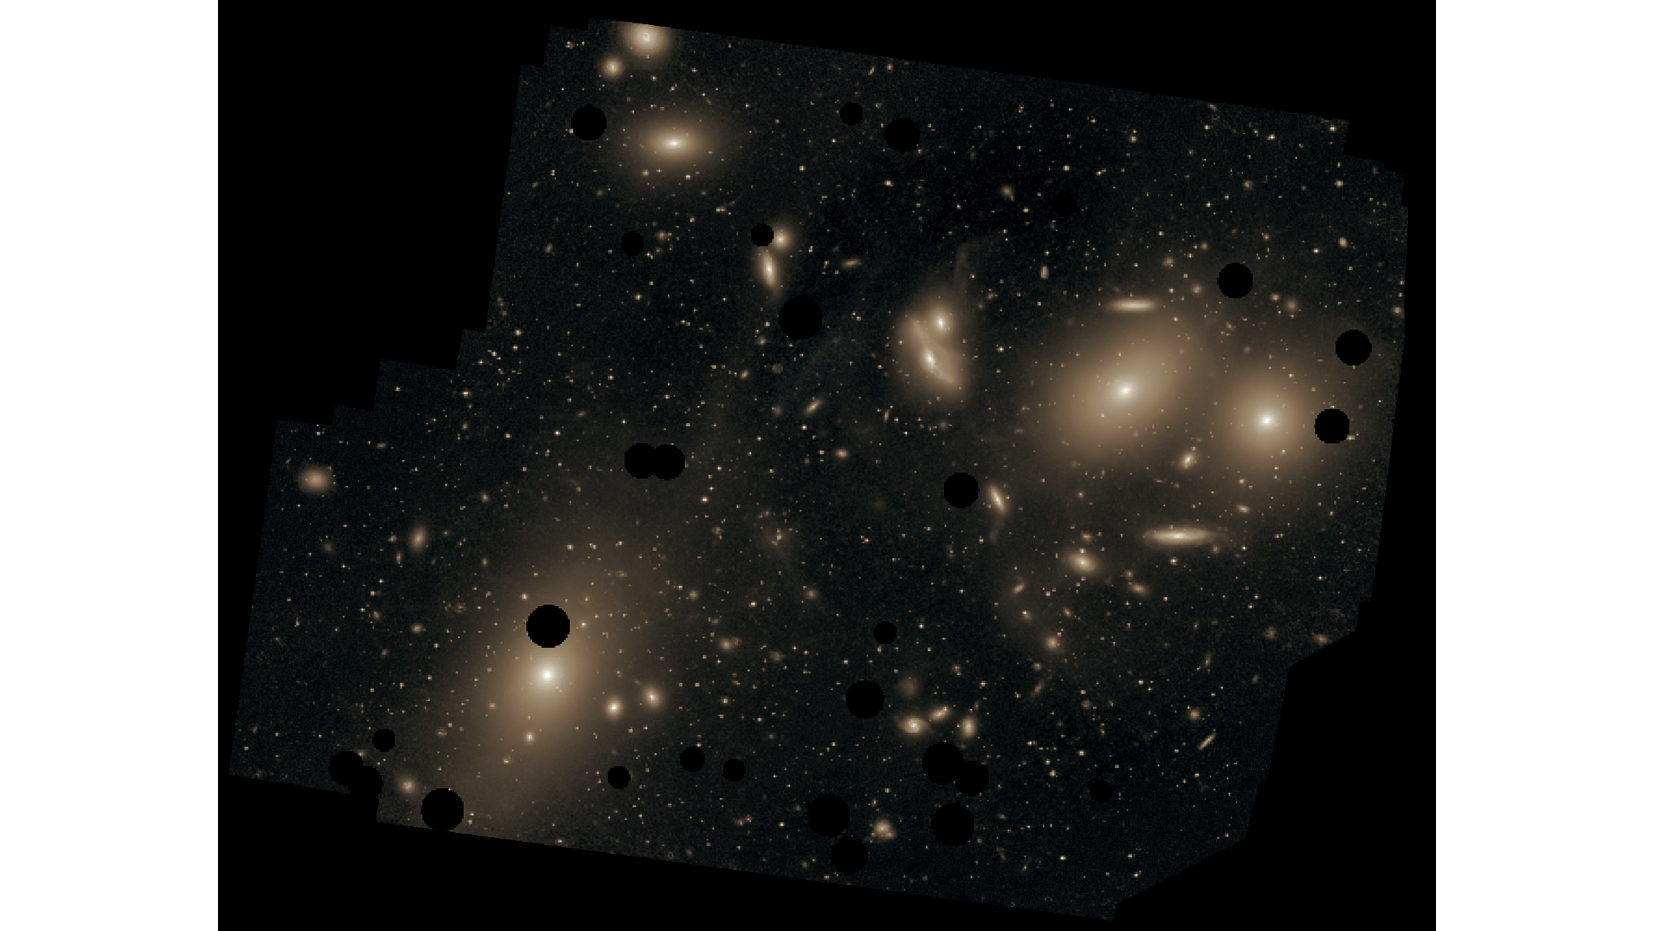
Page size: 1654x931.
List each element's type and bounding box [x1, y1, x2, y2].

picture [218, 0, 1436, 931]
